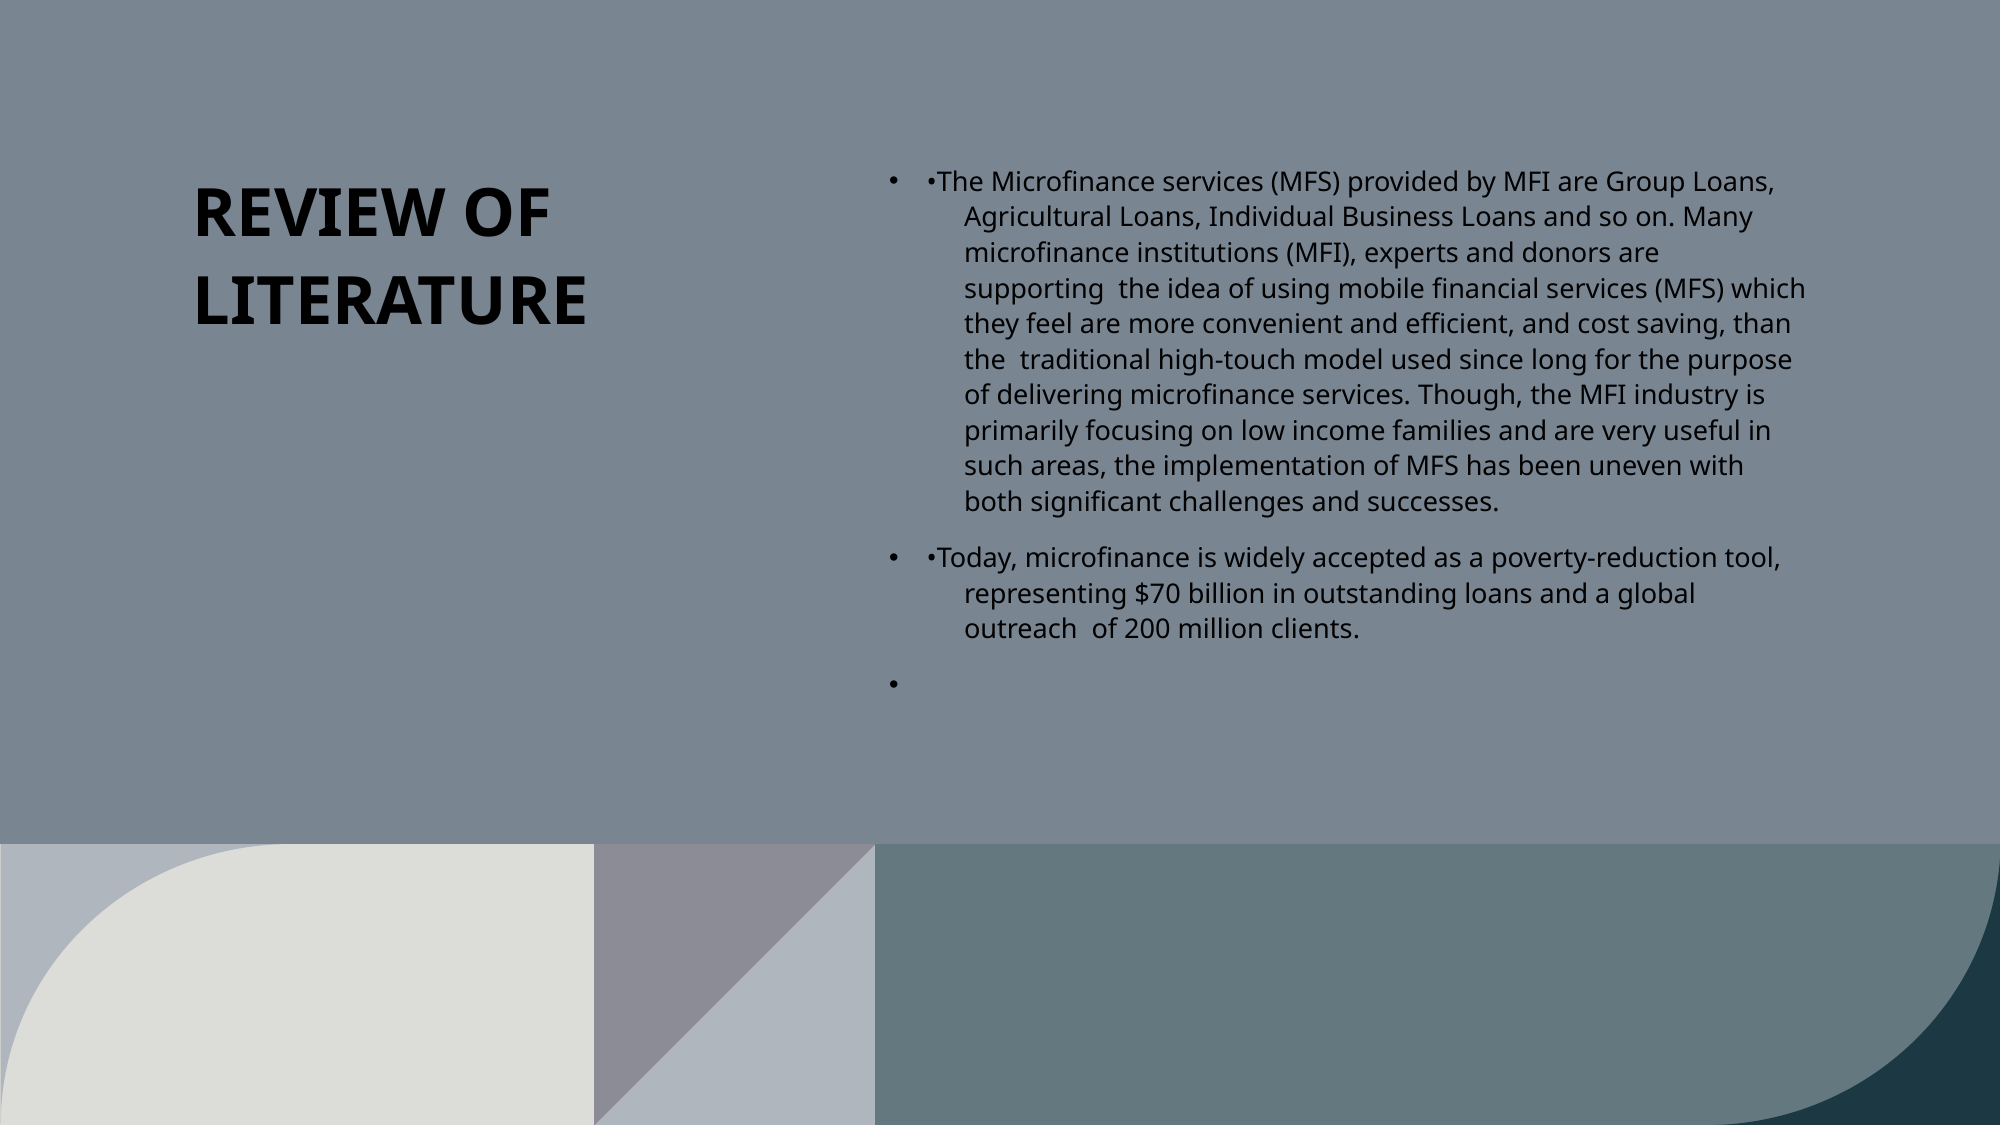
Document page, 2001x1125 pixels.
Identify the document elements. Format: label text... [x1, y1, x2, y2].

title Review of Literature [177, 154, 763, 668]
text_box [0, 0, 2000, 1125]
list •The Microfinance services (MFS) provided by MFI are Group Loans, Agricultural Loans, Individual Business Loans and so on. Many microfinance institutions (MFI), experts and donors are supporting the idea of using mobile financial services (MFS) which they feel are more convenient and efficient, and cost saving, than the traditional high-touch model used since long for the purpose of delivering microfinance services. Though, the MFI industry is primarily focusing on low income families and are very useful in such areas, the implementation of MFS has been uneven with both significant challenges and successes. •Today, microfinance is widely accepted as a poverty-reduction tool, representing $70 billion in outstanding loans and a global outreach of 200 million clients. [874, 153, 1825, 683]
